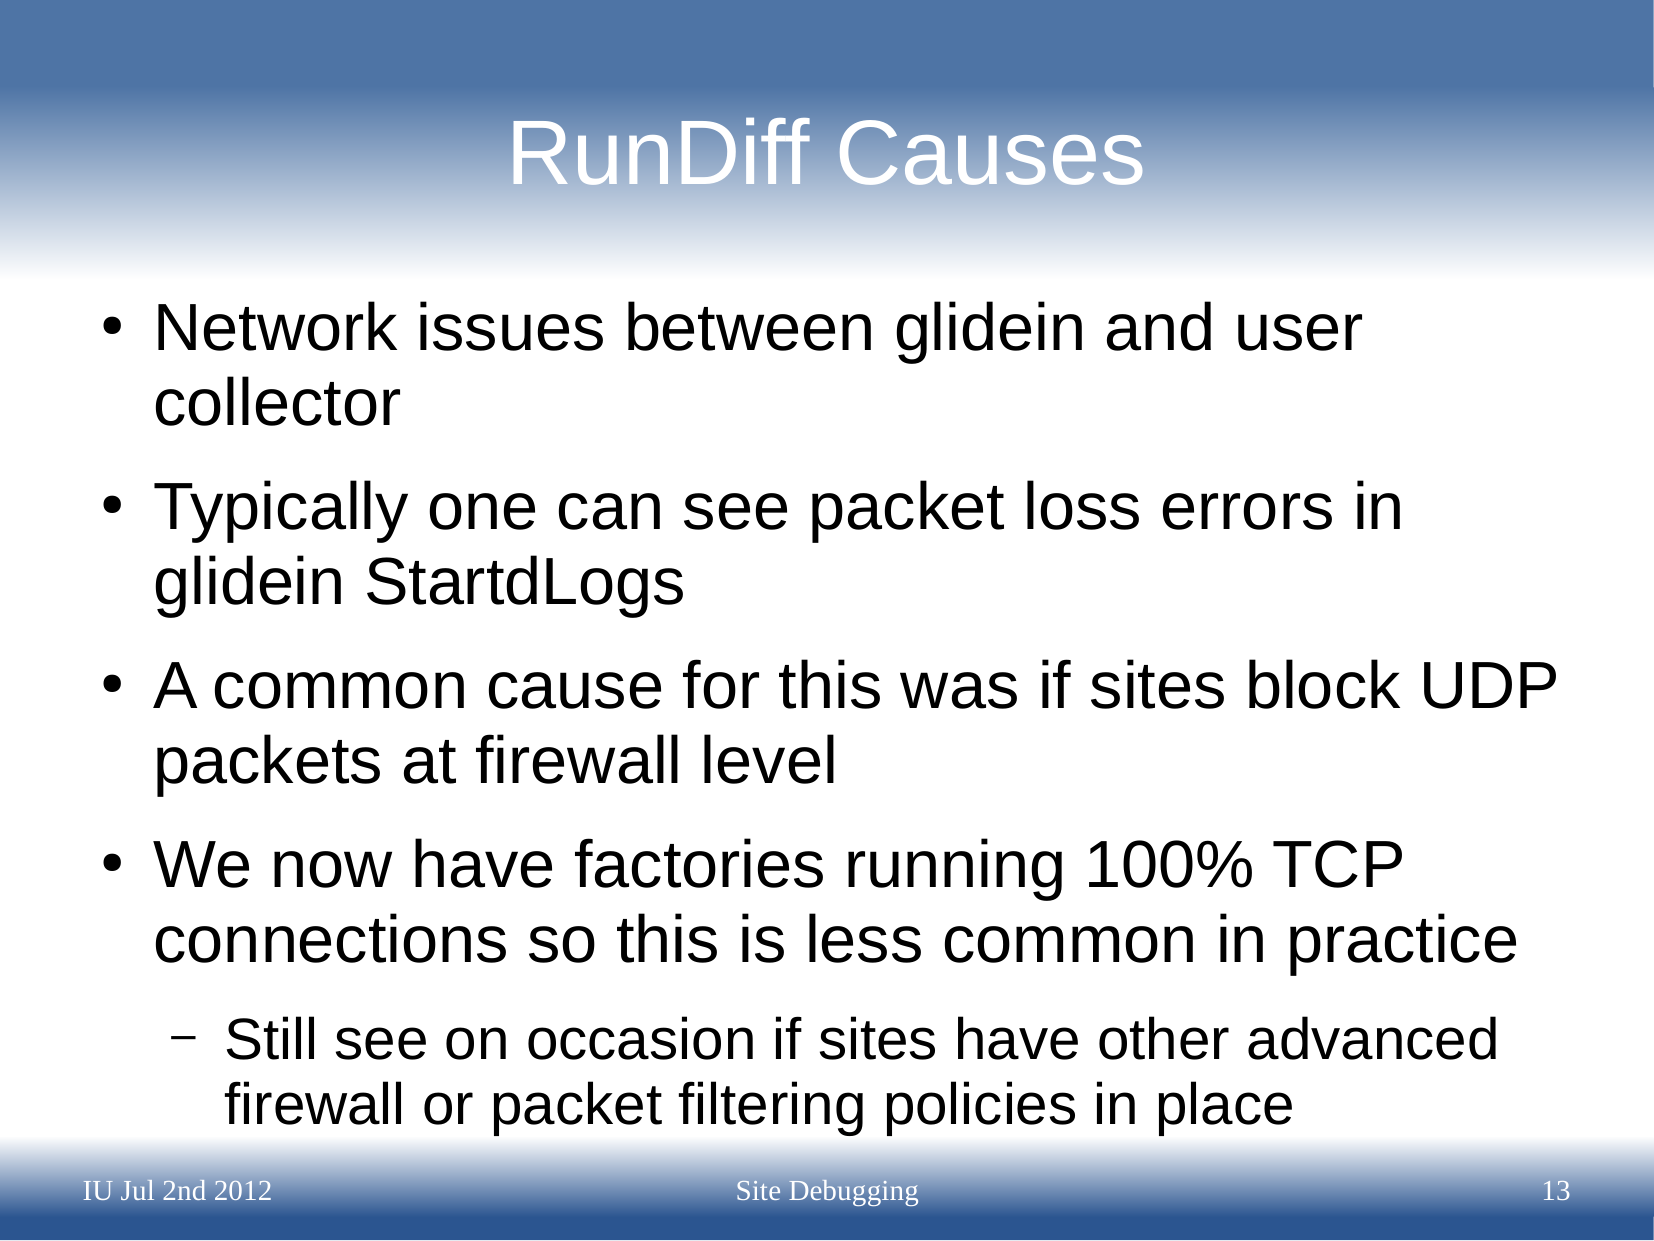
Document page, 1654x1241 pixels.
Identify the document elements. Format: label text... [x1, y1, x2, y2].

title RunDiff Causes [82, 49, 1571, 257]
list Network issues between glidein and user collector Typically one can see packet loss errors in glidein StartdLogs A common cause for this was if sites block UDP packets at firewall level We now have factories running 100% TCP connections so this is less common in practice Still see on occasion if sites have other advanced firewall or packet filtering policies in place [82, 290, 1571, 1228]
